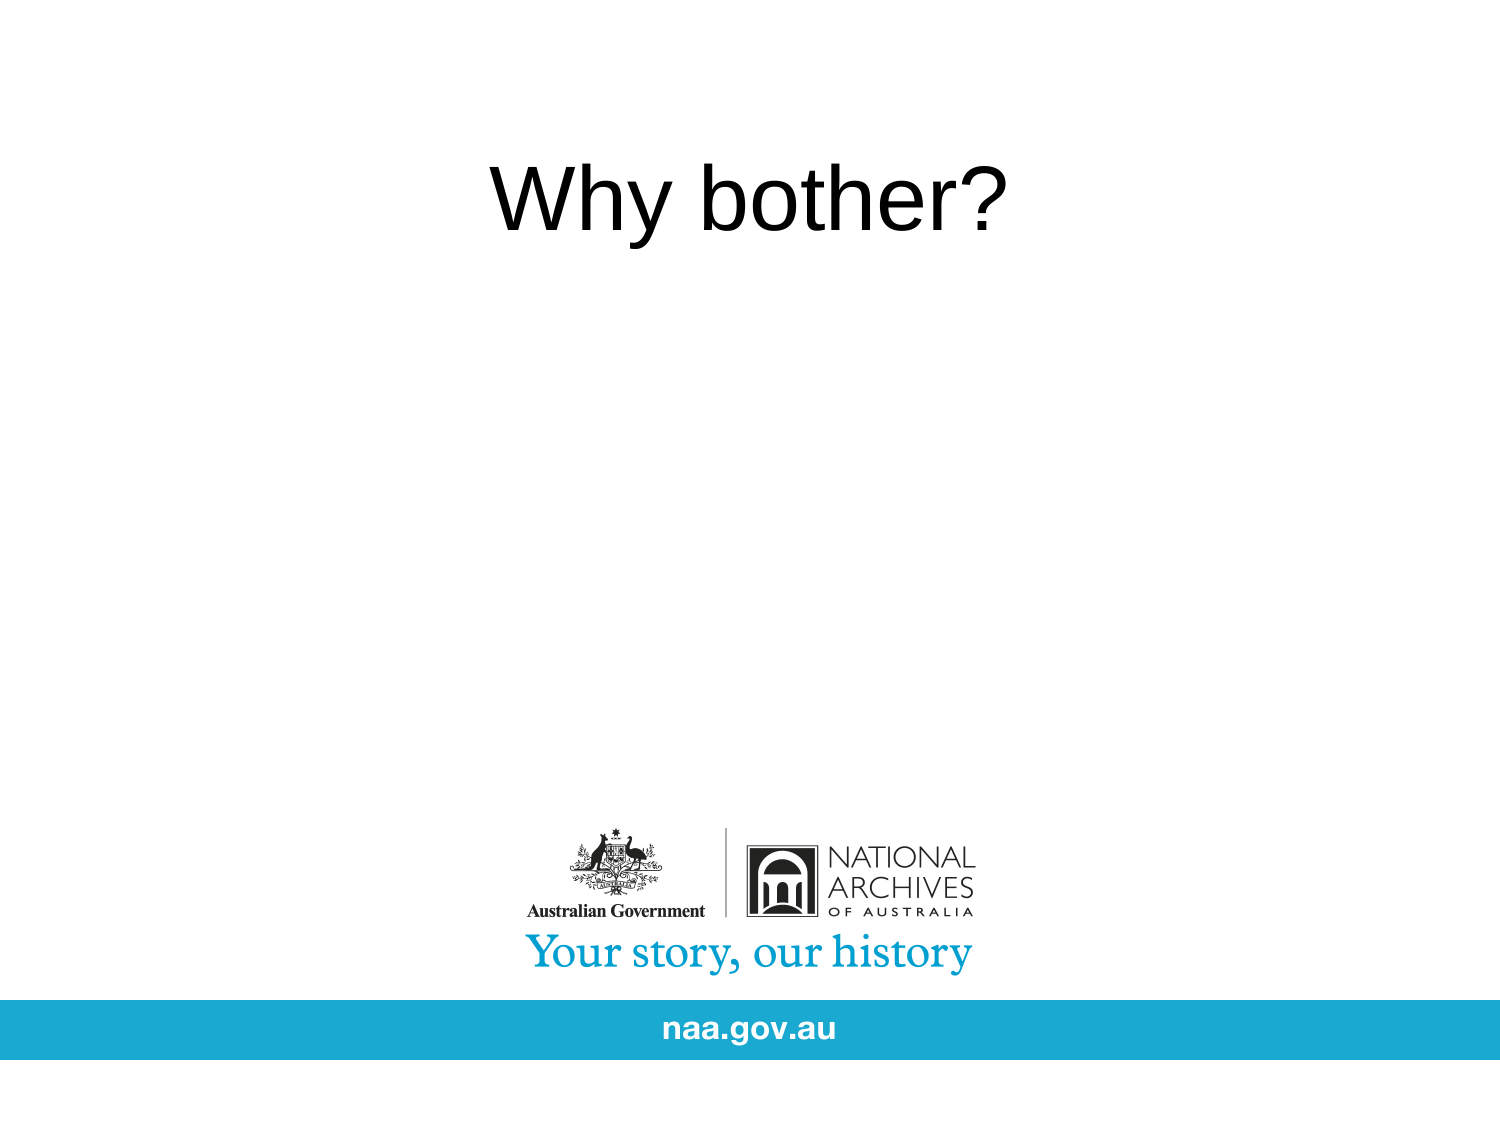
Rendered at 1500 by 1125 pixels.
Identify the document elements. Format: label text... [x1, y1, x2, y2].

title Why bother? [112, 76, 1388, 312]
picture [0, 0, 1500, 1125]
